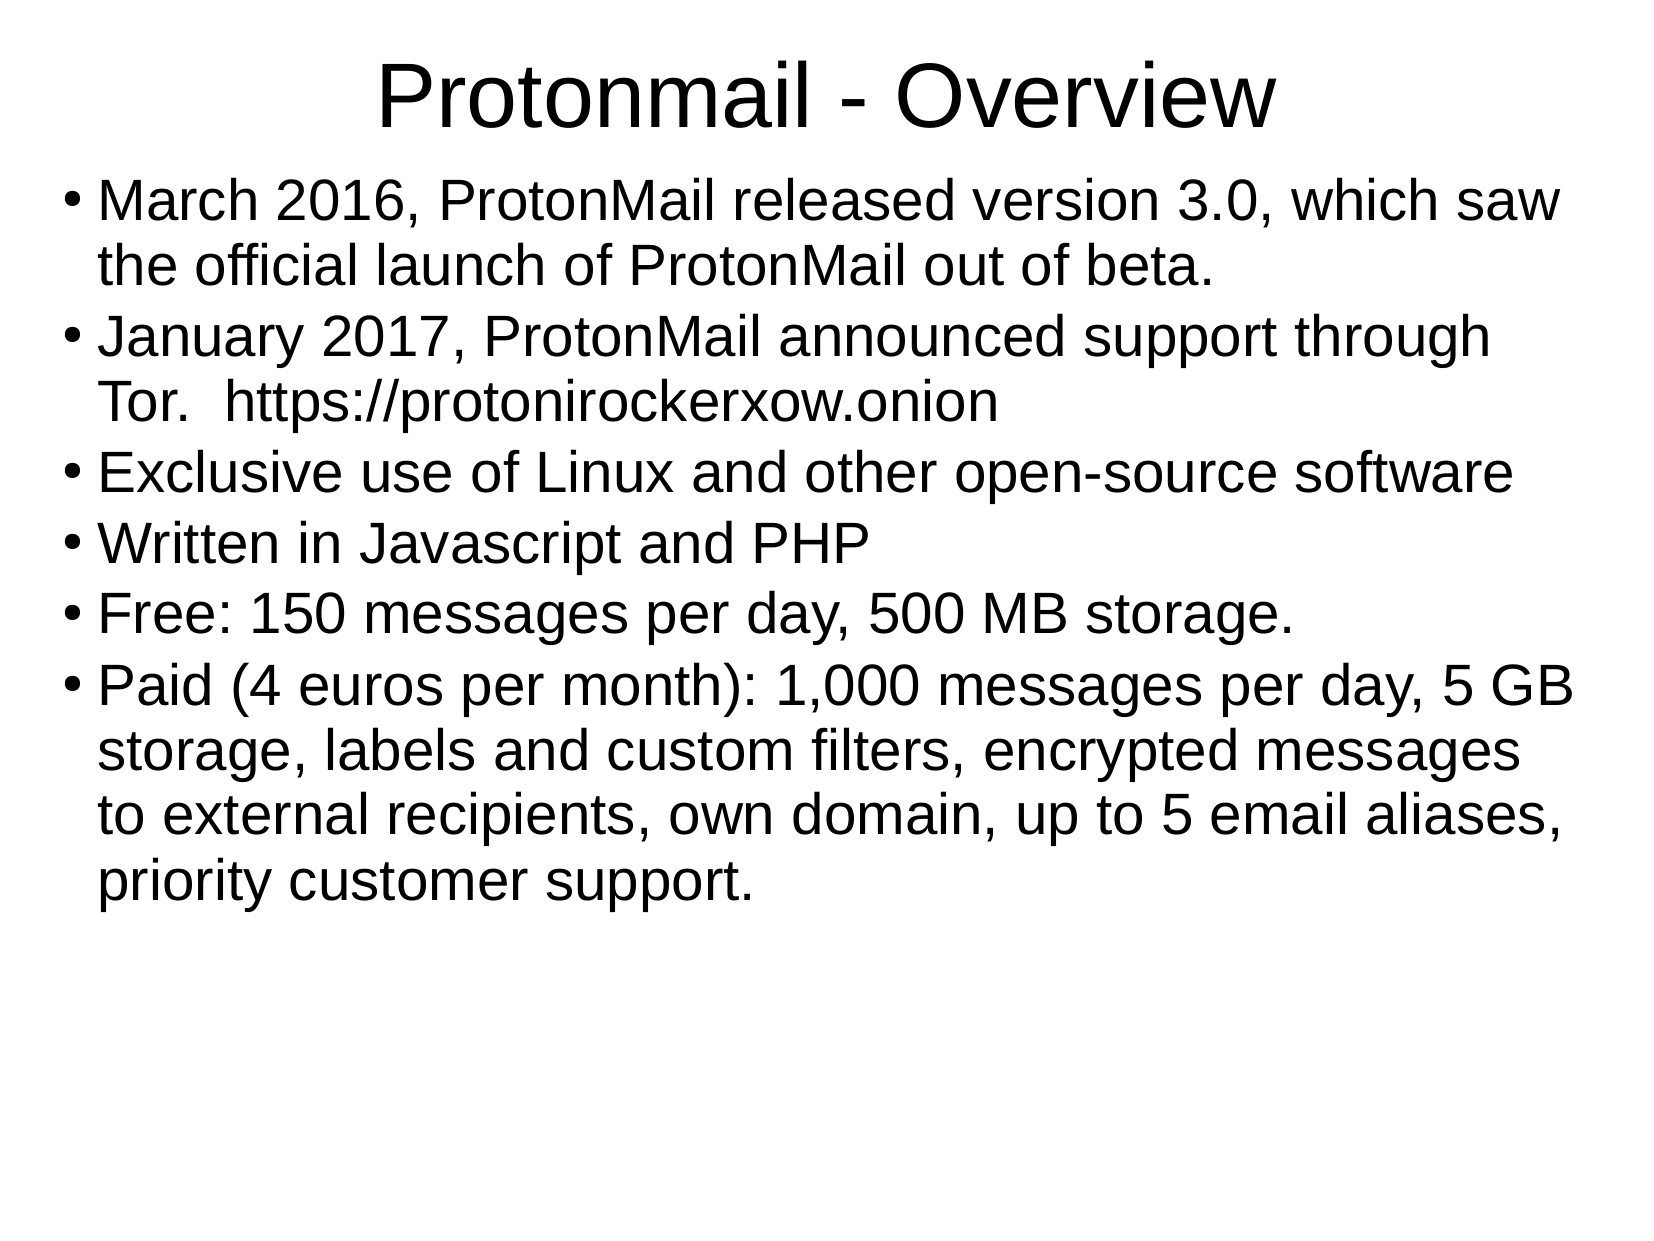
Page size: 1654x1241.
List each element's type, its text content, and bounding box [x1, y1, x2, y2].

text_box March 2016, ProtonMail released version 3.0, which saw the official launch of ProtonMail out of beta. January 2017, ProtonMail announced support through Tor. https://protonirockerxow.onion Exclusive use of Linux and other open-source software Written in Javascript and PHP Free: 150 messages per day, 500 MB storage. Paid (4 euros per month): 1,000 messages per day, 5 GB storage, labels and custom filters, encrypted messages to external recipients, own domain, up to 5 email aliases, priority customer support. [47, 146, 1595, 934]
title Protonmail - Overview [82, 44, 1571, 146]
